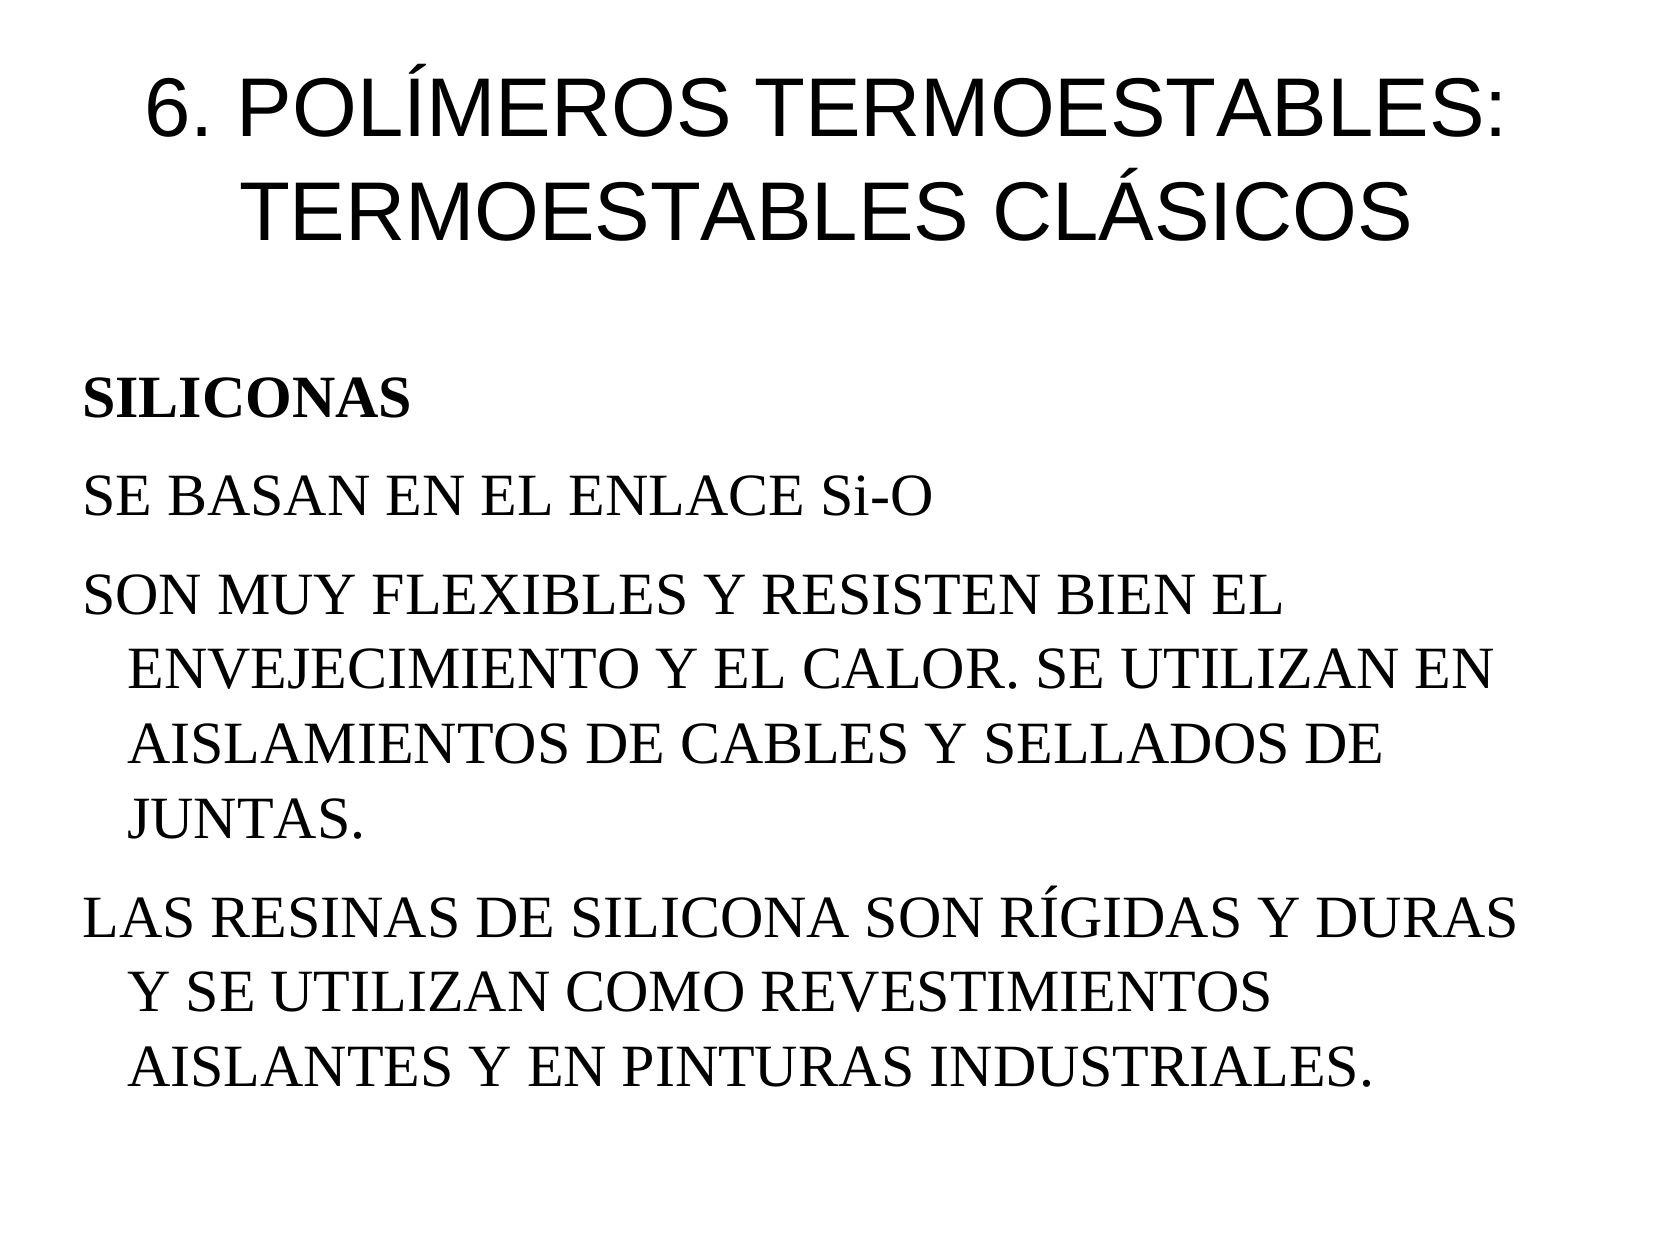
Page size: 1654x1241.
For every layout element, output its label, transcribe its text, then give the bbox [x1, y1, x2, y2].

list SILICONAS SE BASAN EN EL ENLACE Si-O SON MUY FLEXIBLES Y RESISTEN BIEN EL ENVEJECIMIENTO Y EL CALOR. SE UTILIZAN EN AISLAMIENTOS DE CABLES Y SELLADOS DE JUNTAS. LAS RESINAS DE SILICONA SON RÍGIDAS Y DURAS Y SE UTILIZAN COMO REVESTIMIENTOS AISLANTES Y EN PINTURAS INDUSTRIALES. [82, 354, 1571, 1109]
title 6. POLÍMEROS TERMOESTABLES: TERMOESTABLES CLÁSICOS [82, 48, 1571, 257]
